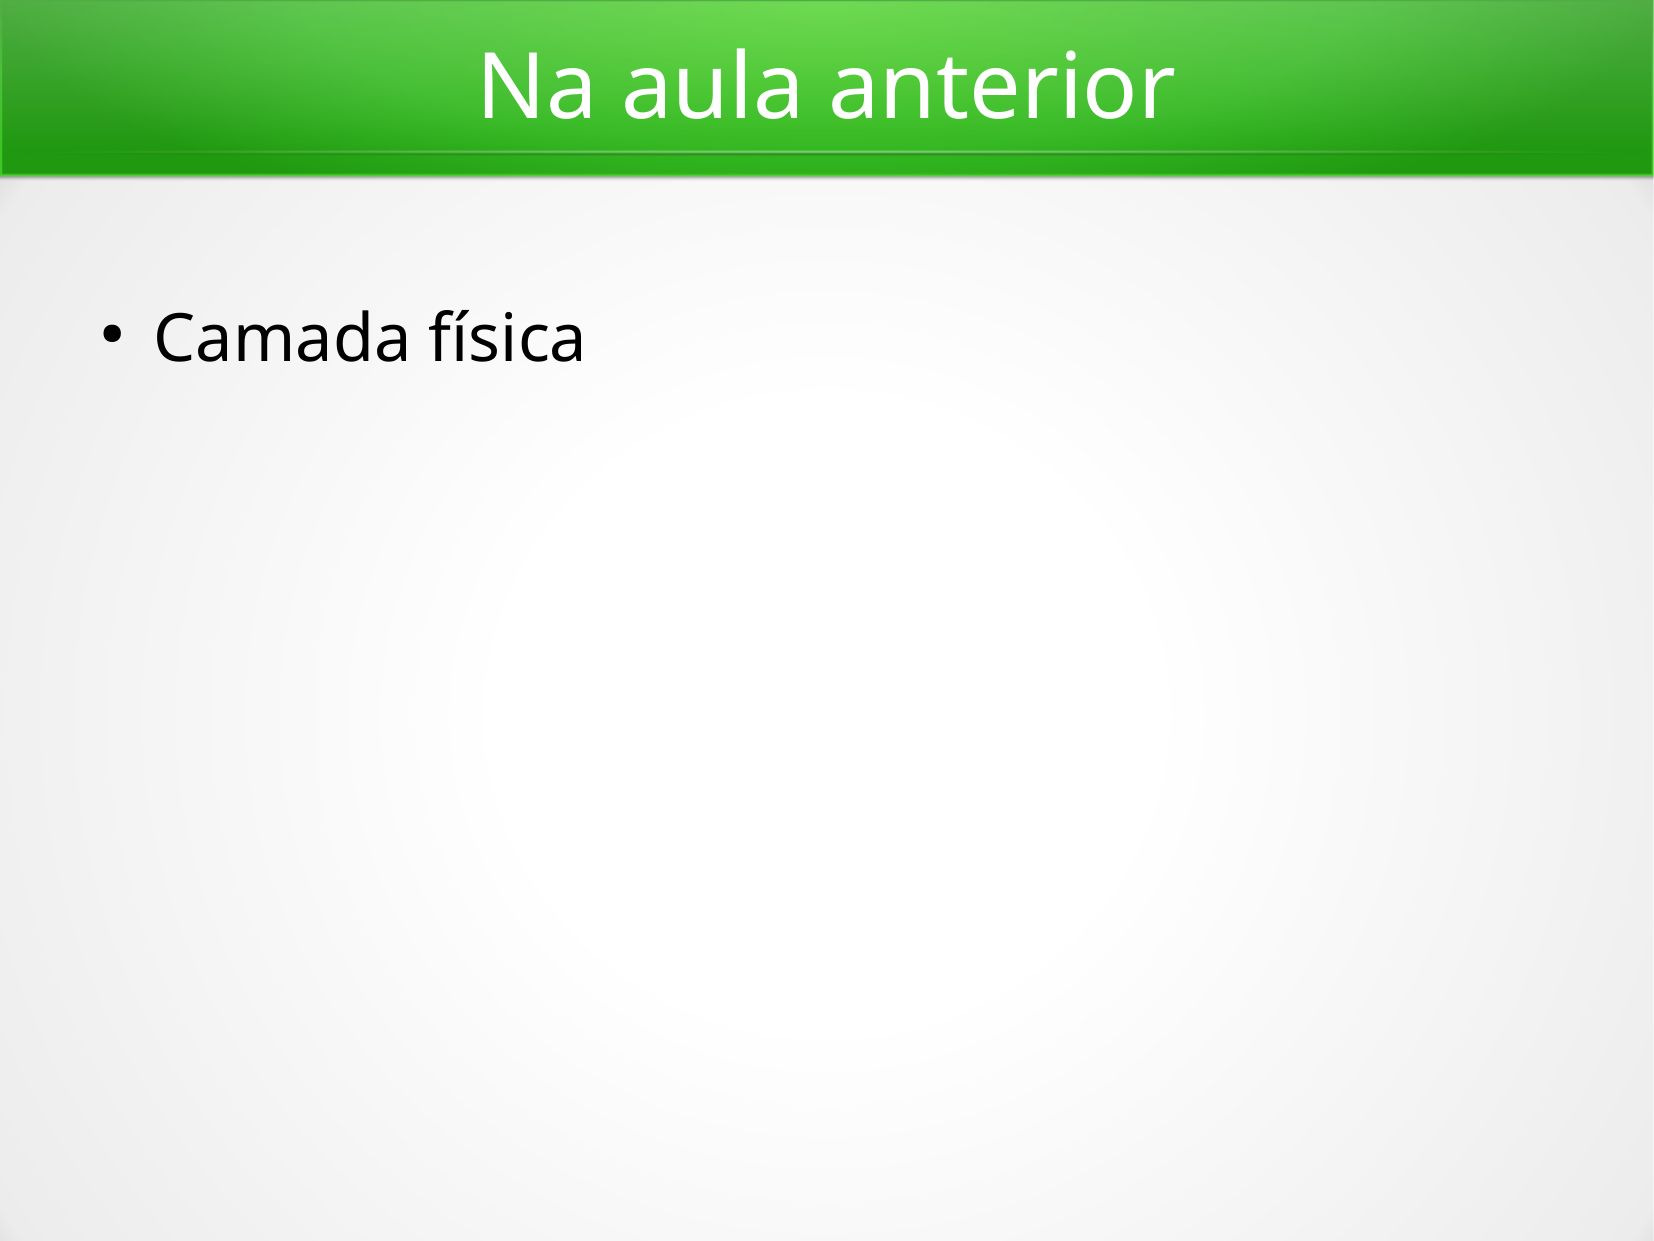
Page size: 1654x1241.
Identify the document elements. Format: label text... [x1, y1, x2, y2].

picture [0, 0, 1654, 1241]
title Na aula anterior [82, 11, 1571, 154]
list Camada física [82, 290, 1571, 1010]
